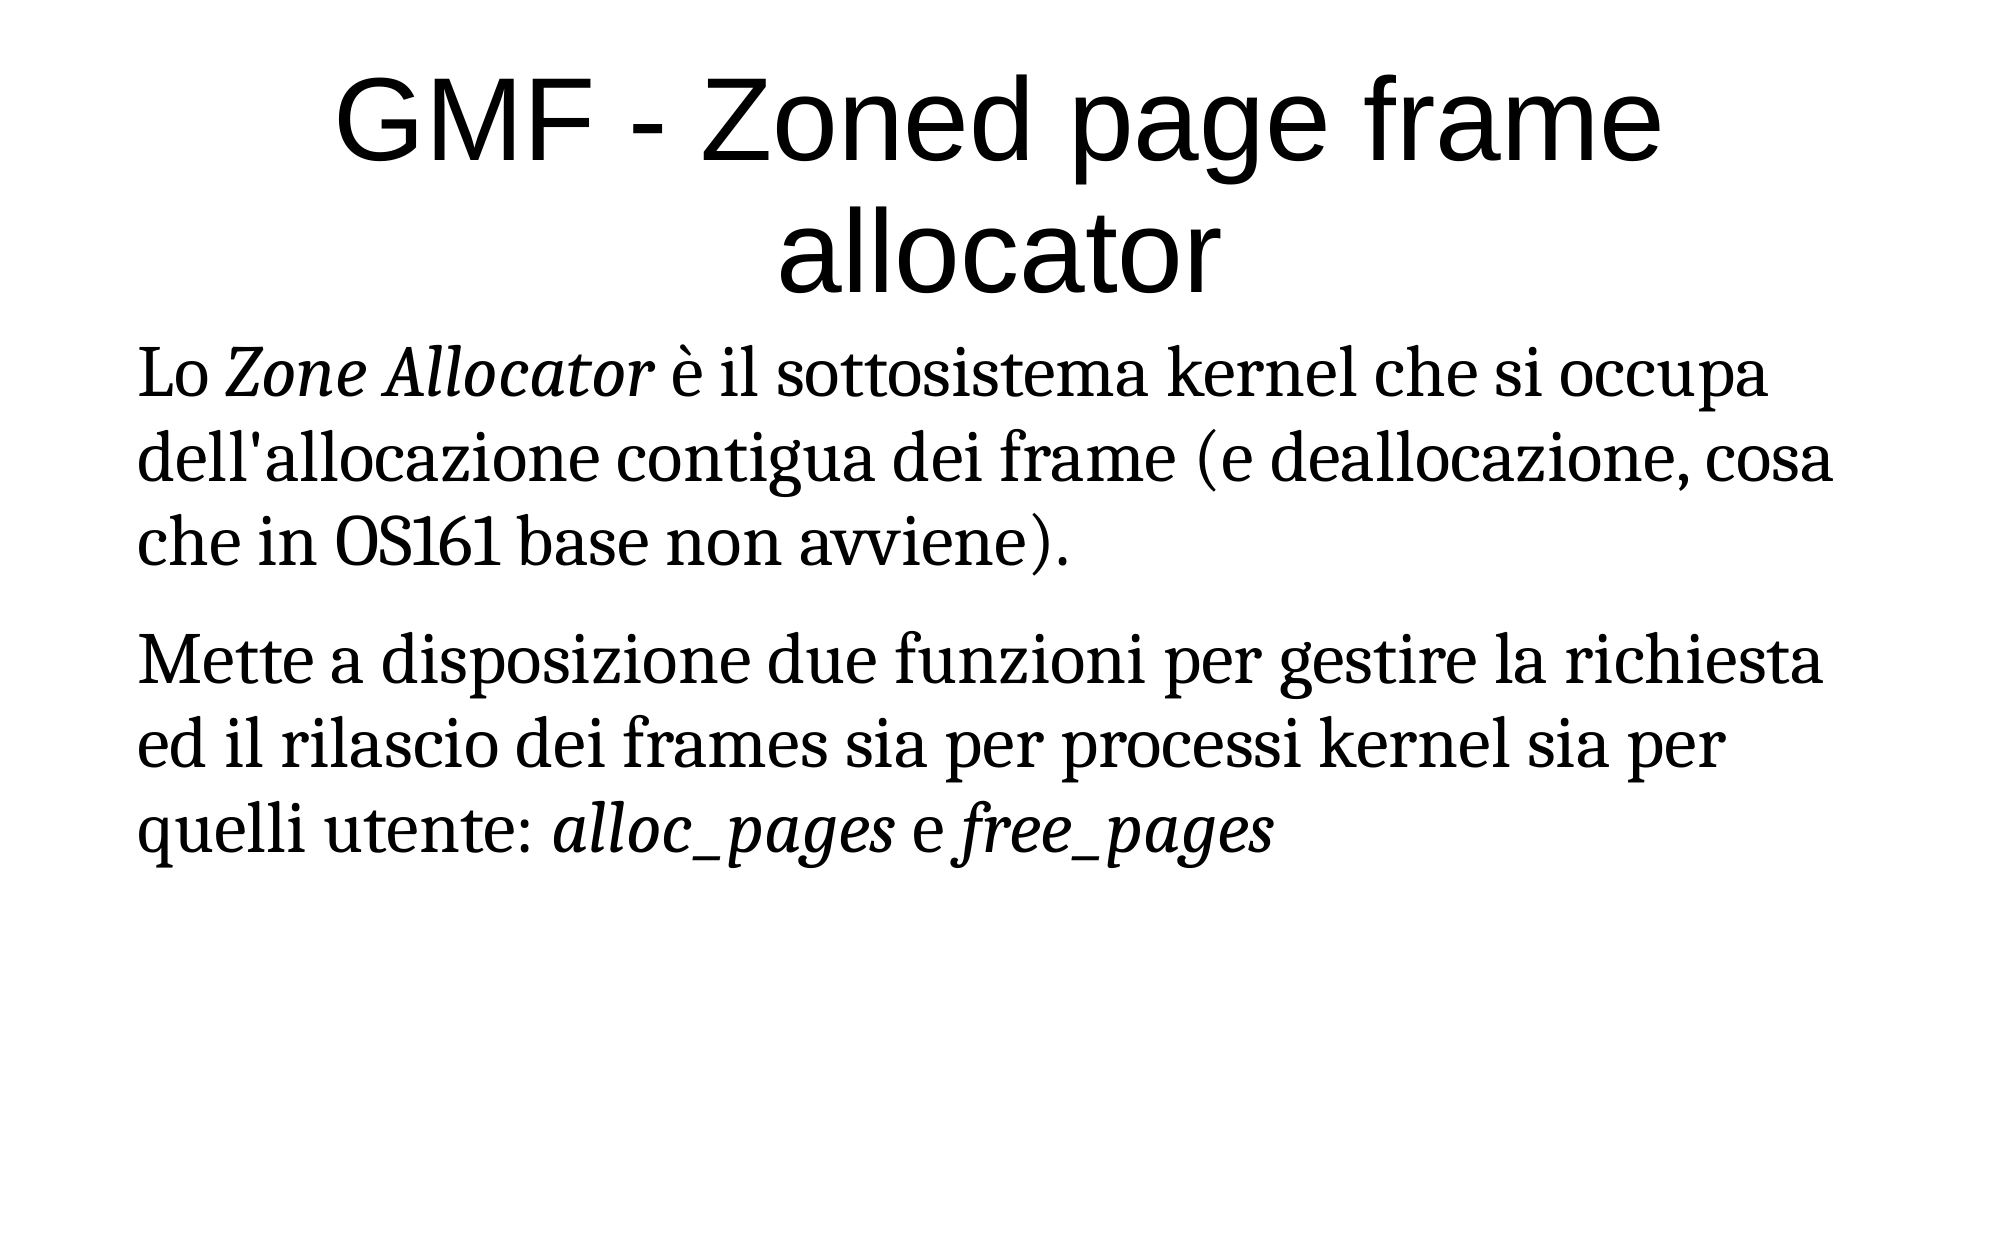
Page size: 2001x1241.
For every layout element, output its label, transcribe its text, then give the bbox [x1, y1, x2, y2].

title GMF - Zoned page frame allocator [137, 54, 1863, 318]
list Lo Zone Allocator è il sottosistema kernel che si occupa dell'allocazione contigua dei frame (e deallocazione, cosa che in OS161 base non avviene). Mette a disposizione due funzioni per gestire la richiesta ed il rilascio dei frames sia per processi kernel sia per quelli utente: alloc_pages e free_pages [137, 330, 1863, 1241]
